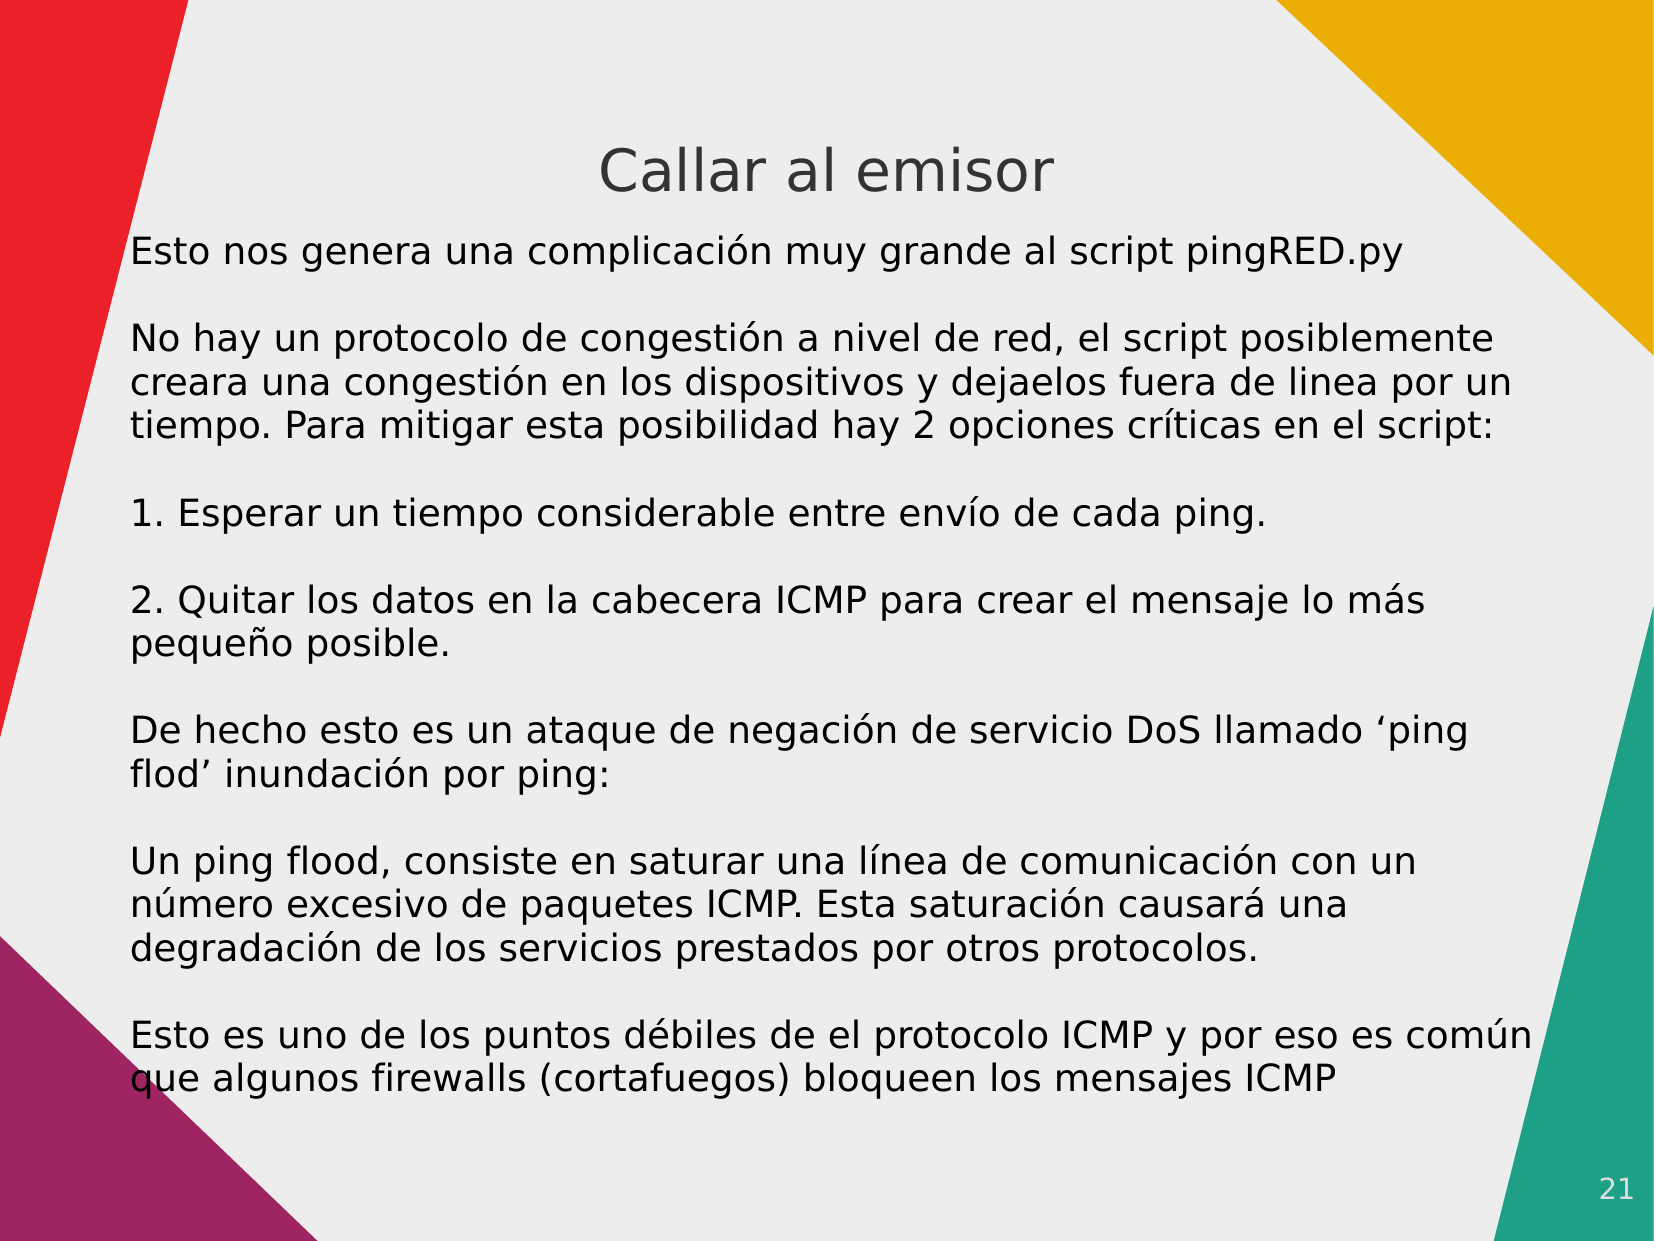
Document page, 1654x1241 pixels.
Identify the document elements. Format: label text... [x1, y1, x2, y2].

title Callar al emisor [114, 73, 1539, 222]
text_box Esto nos genera una complicación muy grande al script pingRED.py No hay un protocolo de congestión a nivel de red, el script posiblemente creara una congestión en los dispositivos y dejaelos fuera de linea por un tiempo. Para mitigar esta posibilidad hay 2 opciones críticas en el script: 1. Esperar un tiempo considerable entre envío de cada ping. 2. Quitar los datos en la cabecera ICMP para crear el mensaje lo más pequeño posible. De hecho esto es un ataque de negación de servicio DoS llamado ‘ping flod’ inundación por ping: Un ping flood, consiste en saturar una línea de comunicación con un número excesivo de paquetes ICMP. Esta saturación causará una degradación de los servicios prestados por otros protocolos. Esto es uno de los puntos débiles de el protocolo ICMP y por eso es común que algunos firewalls (cortafuegos) bloqueen los mensajes ICMP [114, 222, 1567, 1239]
